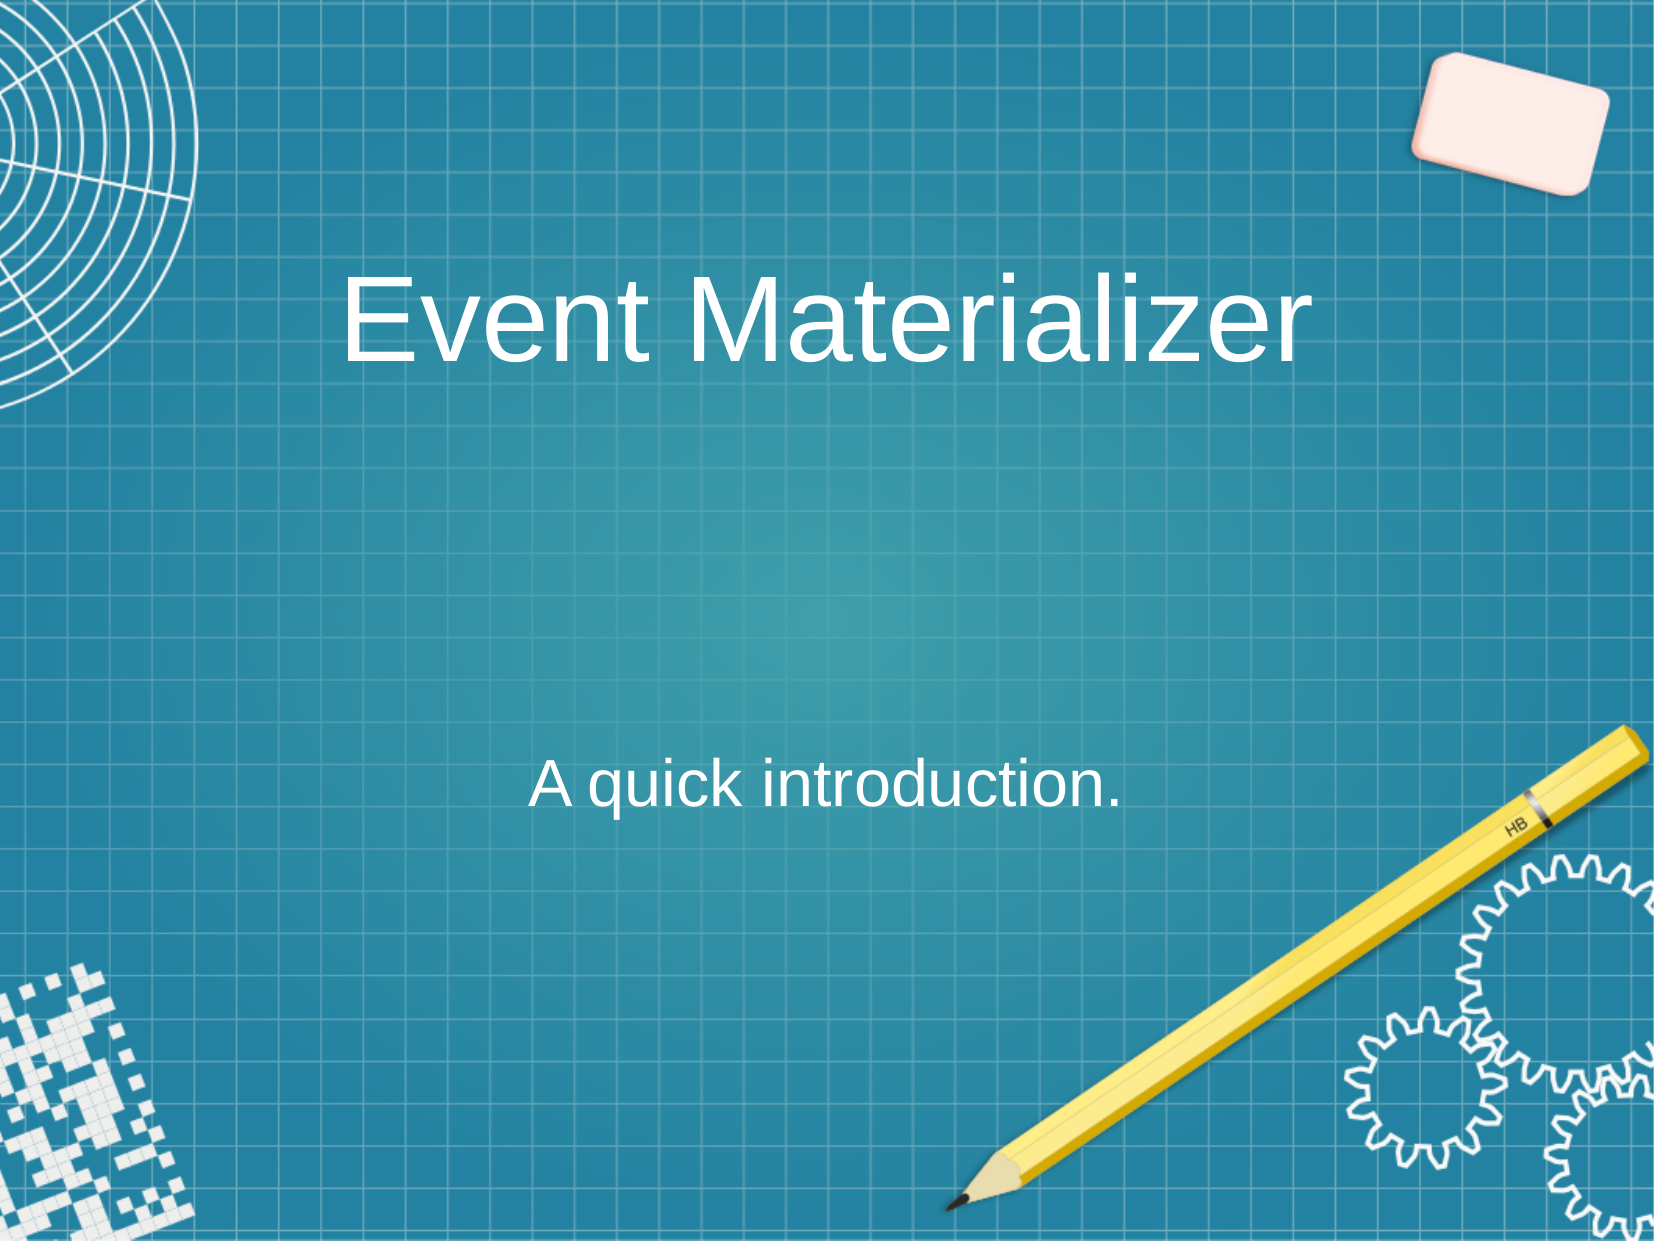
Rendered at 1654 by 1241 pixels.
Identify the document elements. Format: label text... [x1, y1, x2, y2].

picture [0, 0, 1654, 1241]
title Event Materializer [82, 177, 1571, 461]
subtitle A quick introduction. [82, 519, 1571, 1123]
